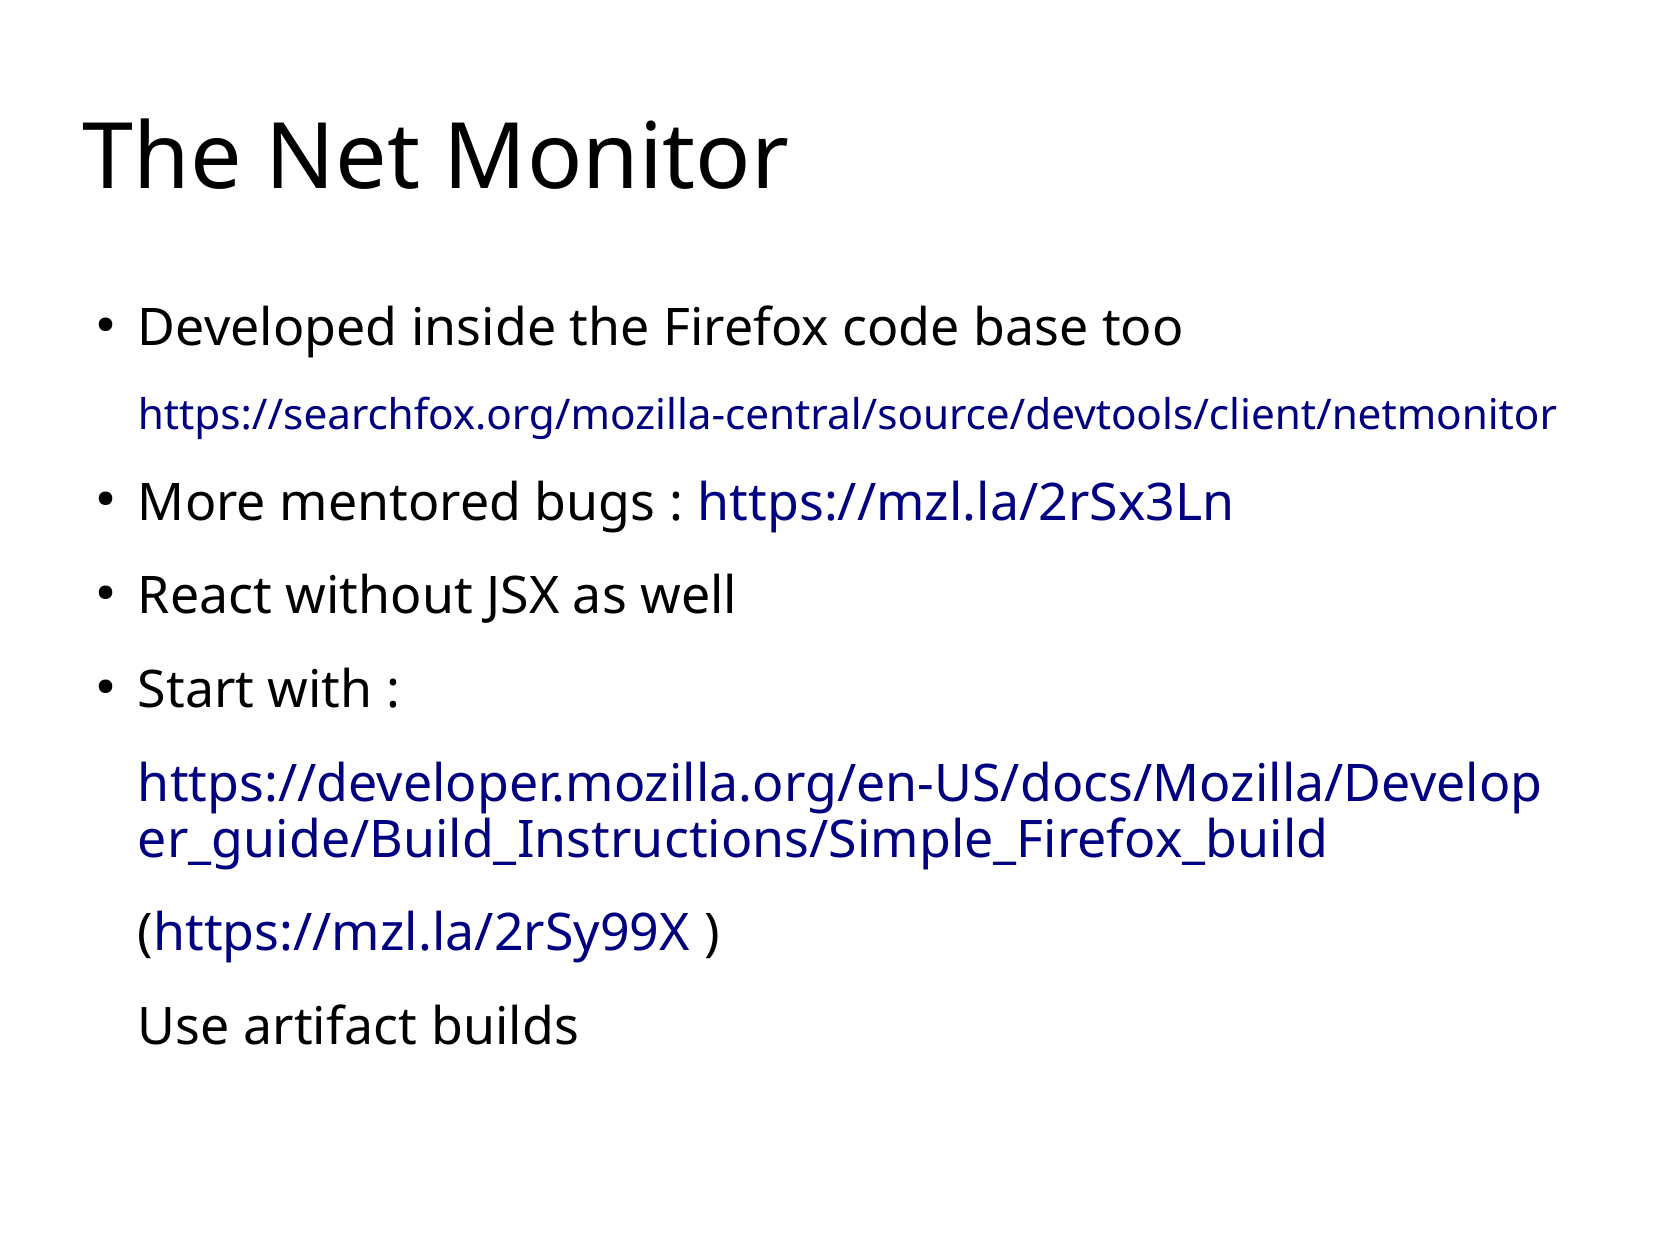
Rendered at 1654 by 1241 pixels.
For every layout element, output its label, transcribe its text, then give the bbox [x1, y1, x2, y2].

list Developed inside the Firefox code base too https://searchfox.org/mozilla-central/source/devtools/client/netmonitor More mentored bugs : https://mzl.la/2rSx3Ln React without JSX as well Start with : https://developer.mozilla.org/en-US/docs/Mozilla/Developer_guide/Build_Instructions/Simple_Firefox_build (https://mzl.la/2rSy99X ) Use artifact builds [82, 290, 1571, 1010]
title The Net Monitor [82, 49, 1571, 257]
